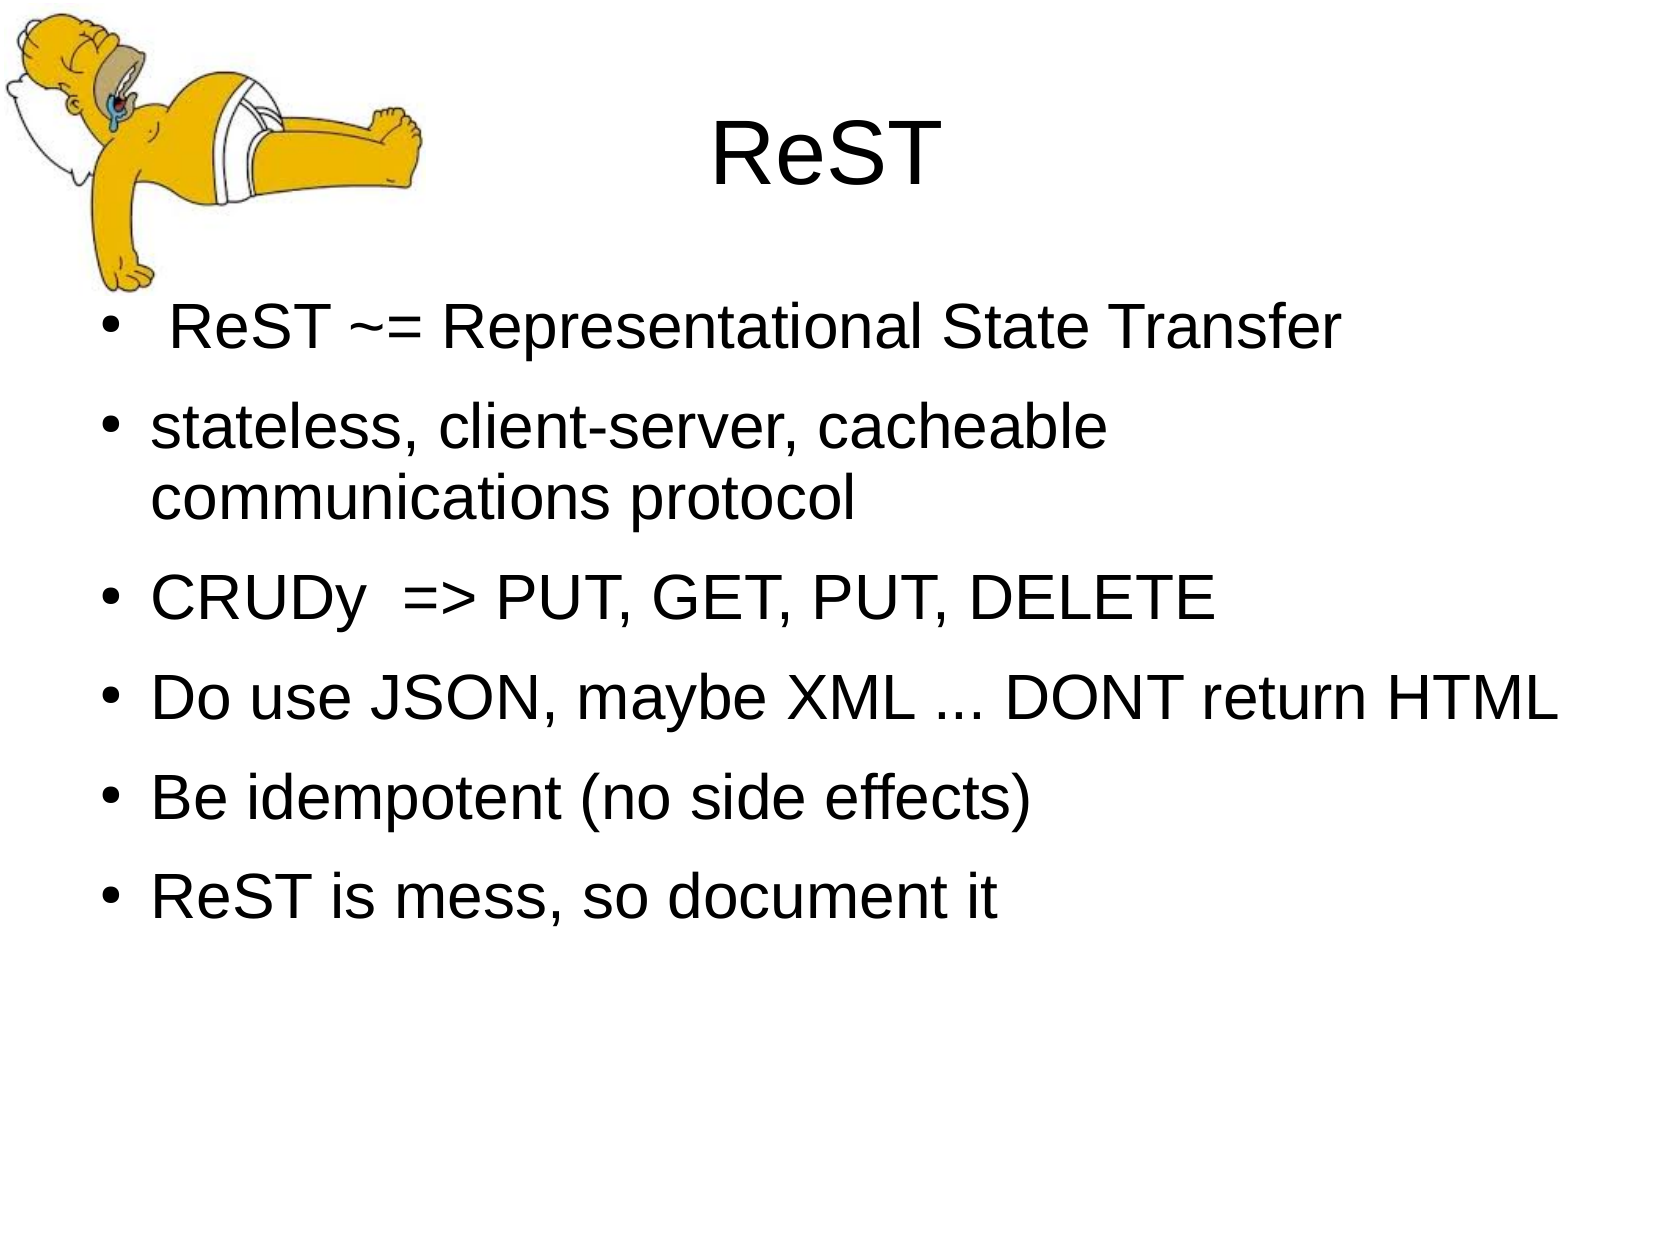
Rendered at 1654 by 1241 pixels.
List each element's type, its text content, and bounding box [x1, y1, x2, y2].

list ReST ~= Representational State Transfer stateless, client-server, cacheable communications protocol CRUDy => PUT, GET, PUT, DELETE Do use JSON, maybe XML ... DONT return HTML Be idempotent (no side effects) ReST is mess, so document it [82, 290, 1571, 1010]
picture [4, 3, 426, 296]
title ReST [426, 49, 1571, 257]
